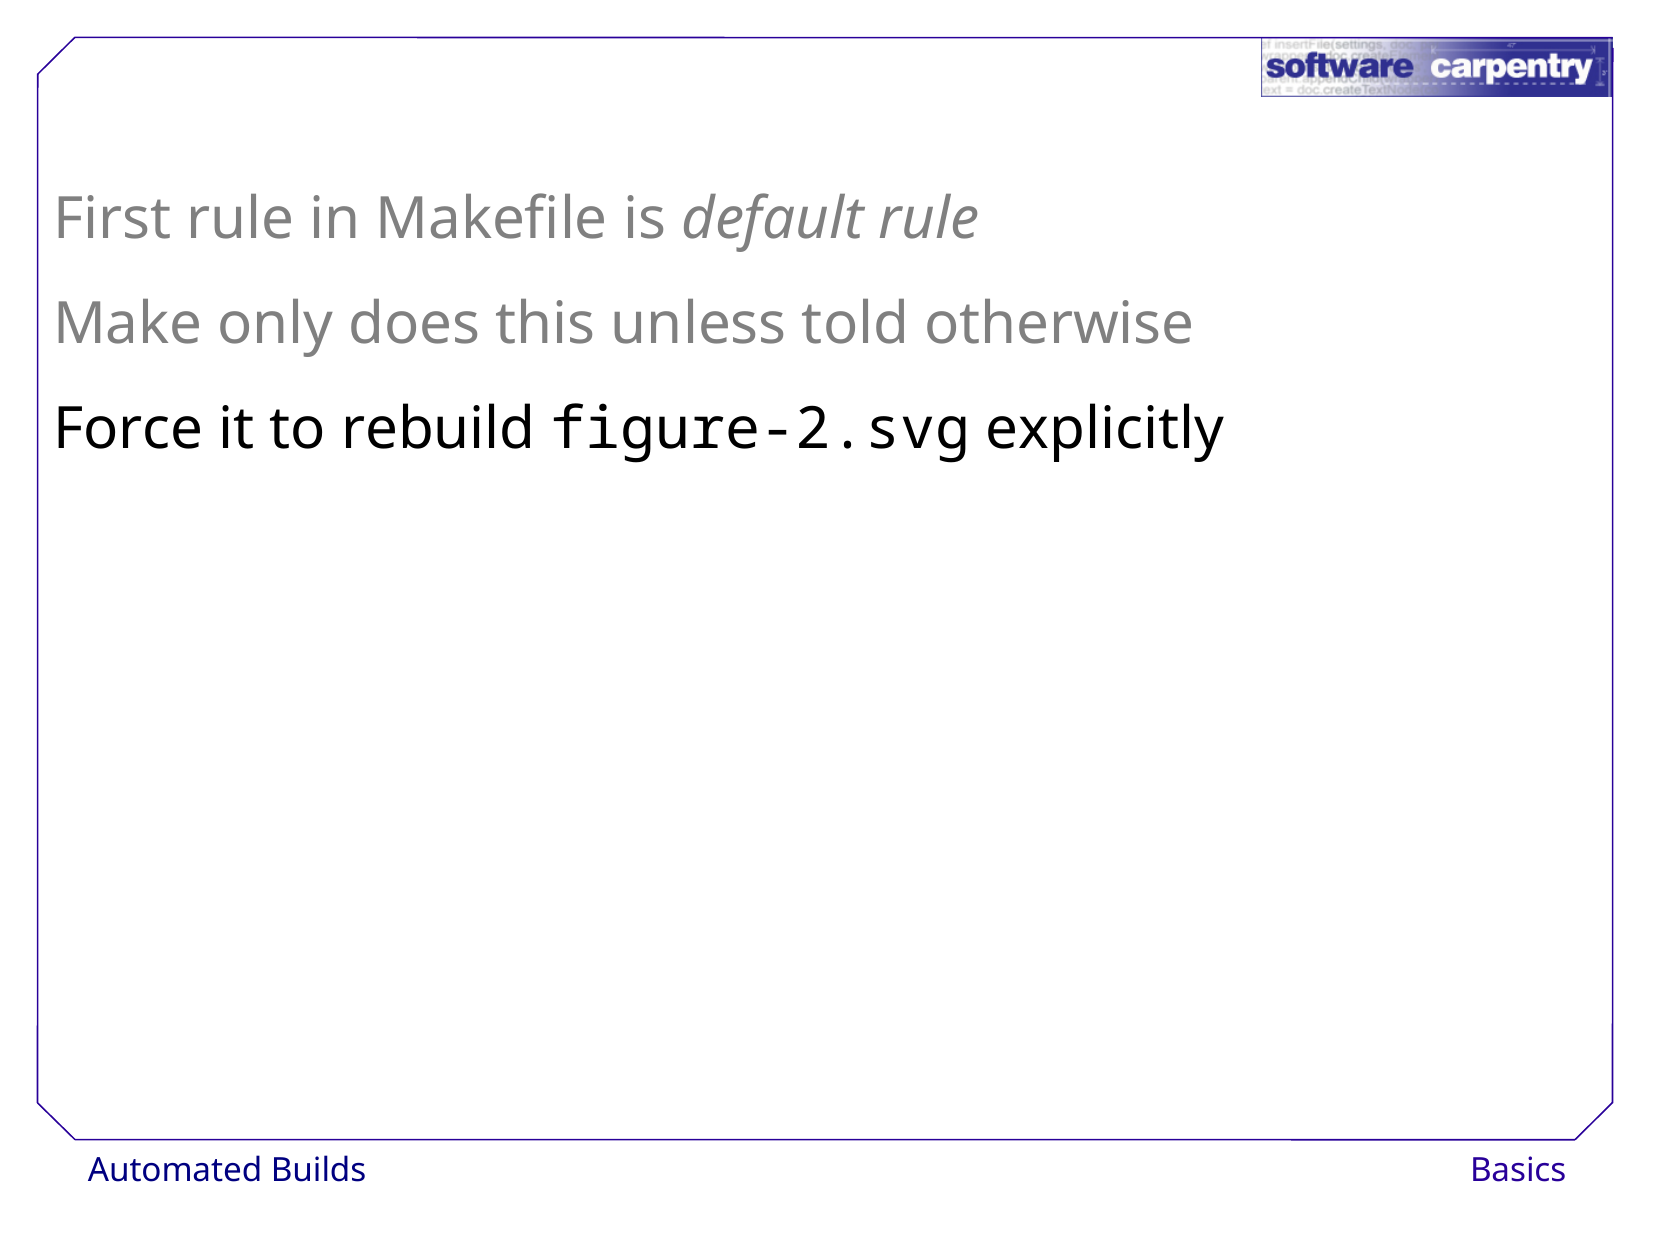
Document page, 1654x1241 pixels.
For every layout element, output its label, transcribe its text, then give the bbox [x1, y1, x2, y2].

text_box First rule in Makefile is default rule Make only does this unless told otherwise Force it to rebuild figure-2.svg explicitly [38, 138, 1390, 469]
picture [1261, 39, 1613, 97]
